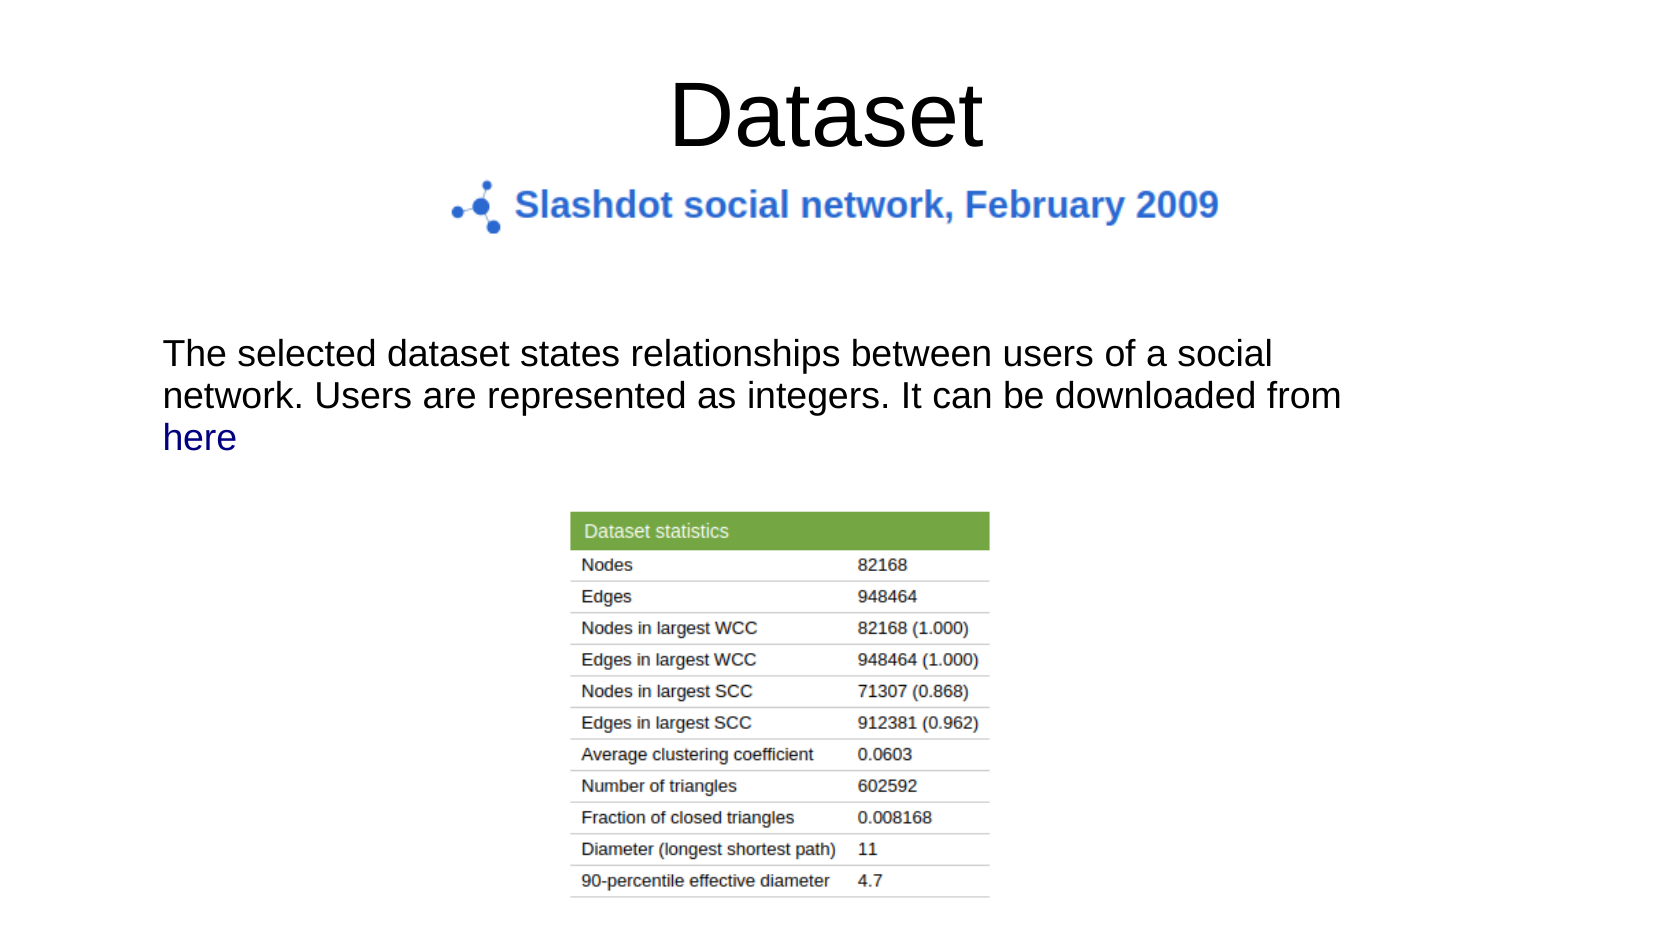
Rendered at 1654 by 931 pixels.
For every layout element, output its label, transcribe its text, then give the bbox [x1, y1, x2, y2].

text_box The selected dataset states relationships between users of a social network. Users are represented as integers. It can be downloaded from here [147, 324, 1430, 466]
title Dataset [82, 37, 1571, 193]
picture [561, 501, 1035, 917]
picture [413, 169, 1243, 237]
